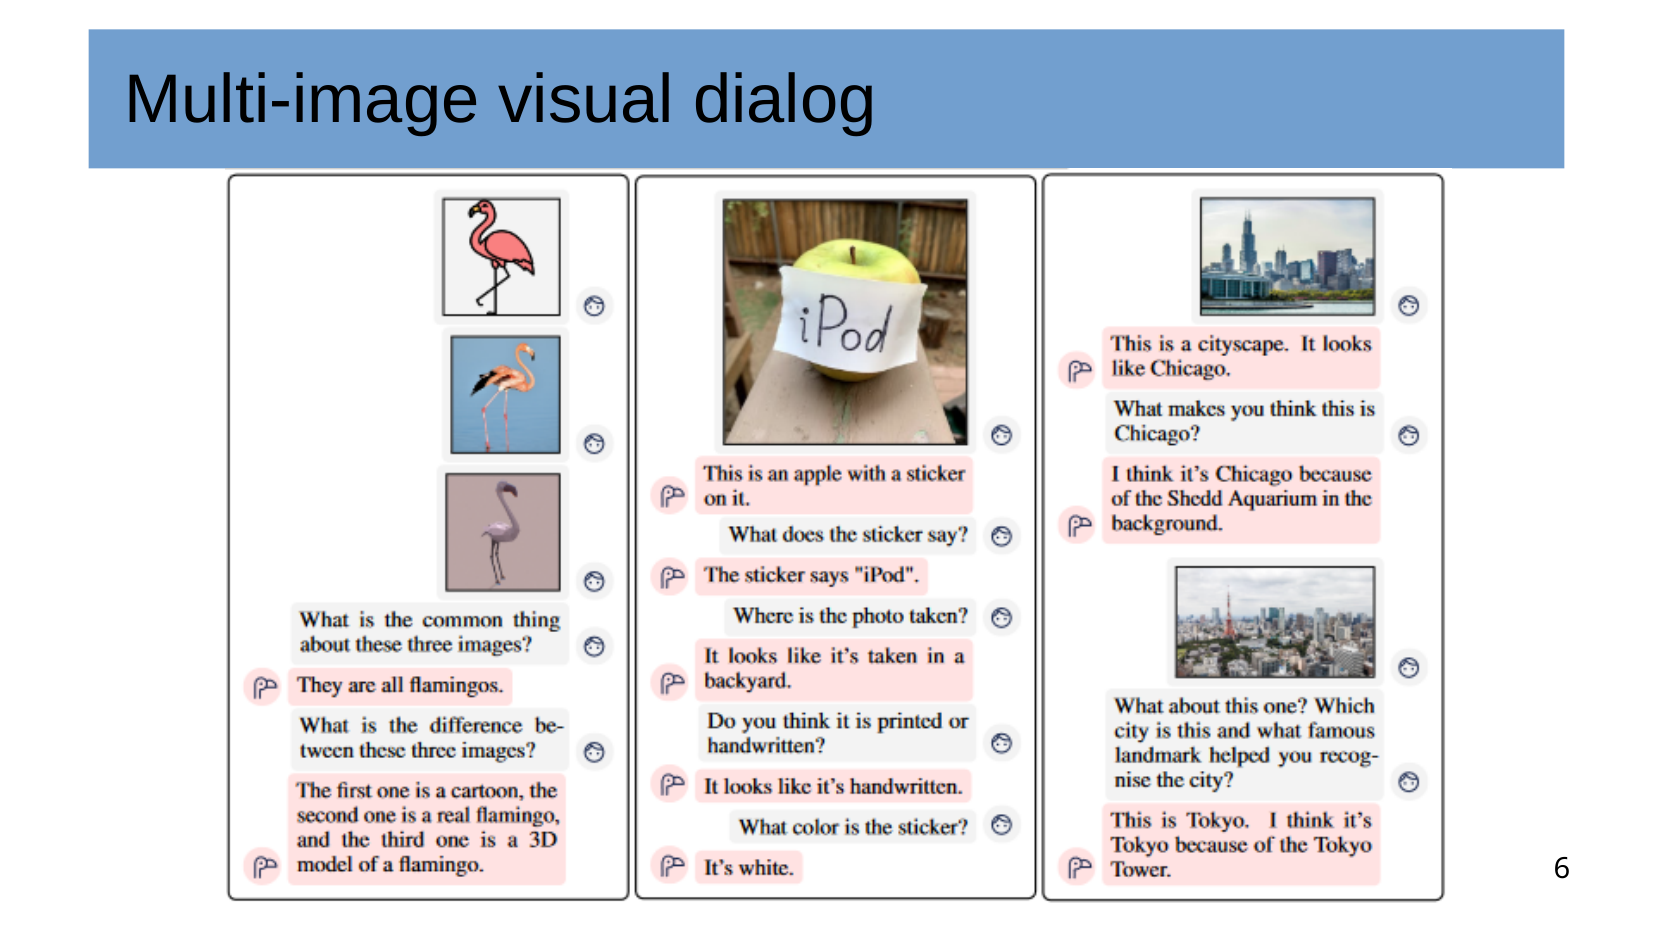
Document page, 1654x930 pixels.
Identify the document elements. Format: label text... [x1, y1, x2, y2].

title Multi-image visual dialog [88, 29, 1565, 169]
picture [225, 168, 1452, 908]
